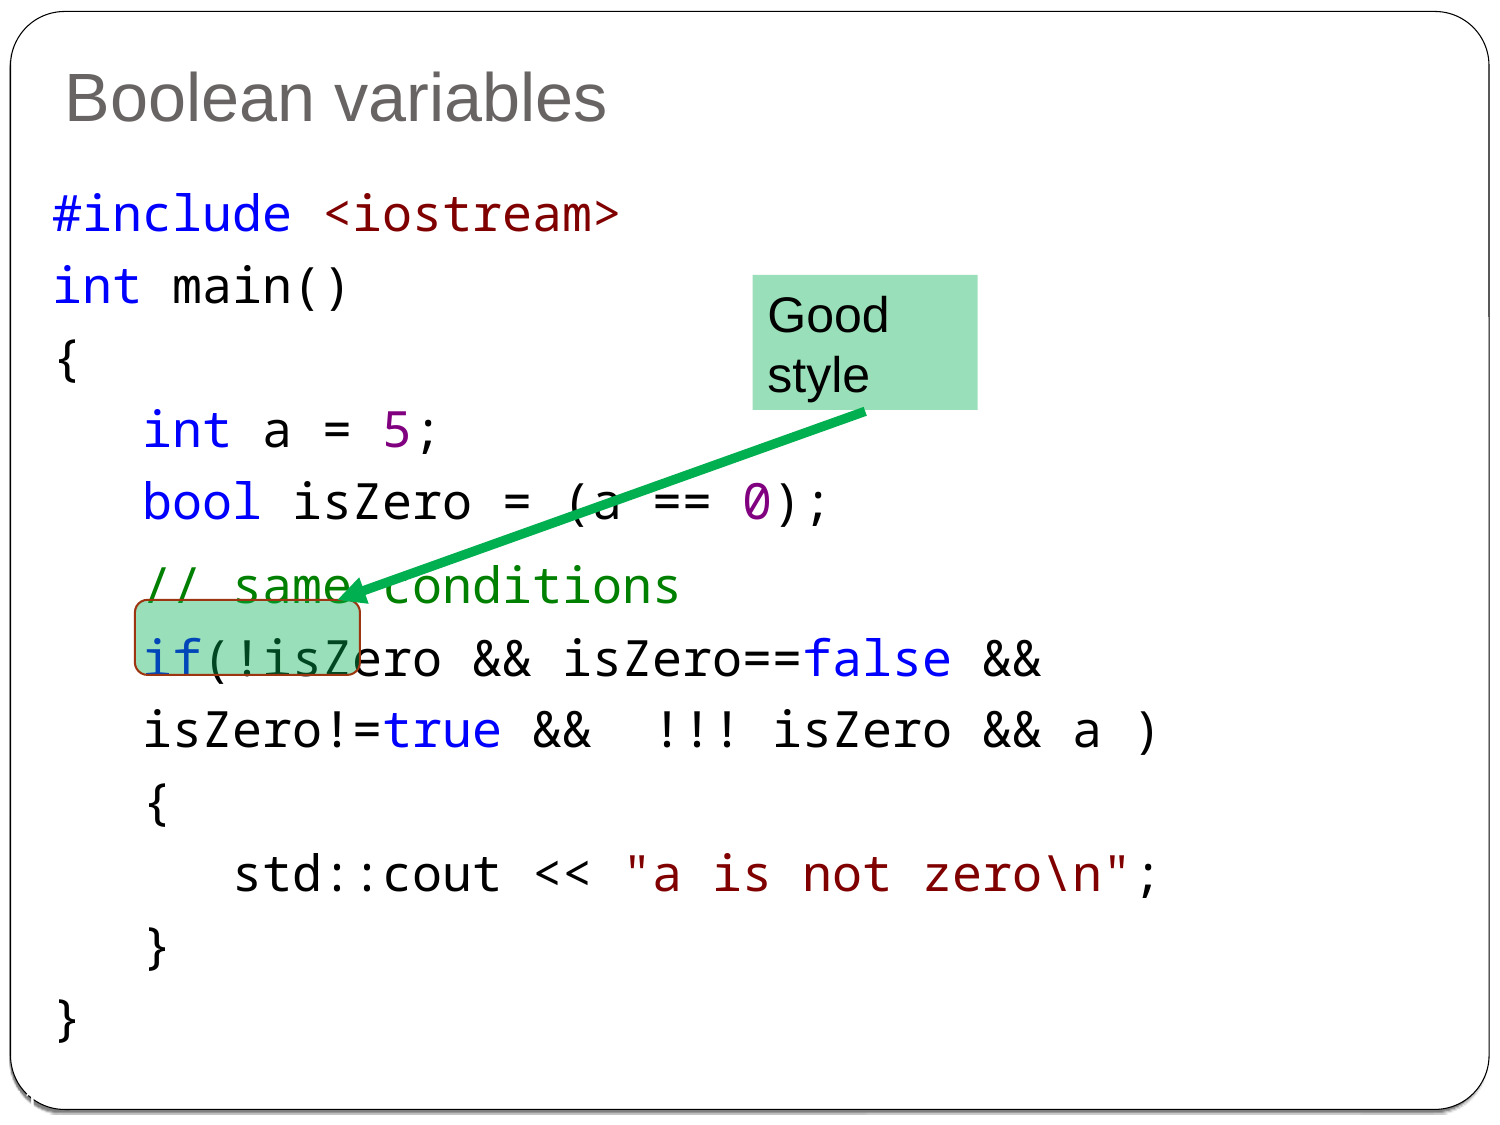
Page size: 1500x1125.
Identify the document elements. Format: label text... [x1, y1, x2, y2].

text_box [134, 599, 360, 675]
slide_number <number> [0, 1074, 50, 1125]
title Boolean variables [50, 45, 1450, 150]
text_box Good style [752, 274, 978, 410]
list #include <iostream> int main() { int a = 5; bool isZero = (a == 0); // same conditions if(!isZero && isZero==false && isZero!=true && !!! isZero && a ) { std::cout << "a is not zero\n"; } } [37, 162, 1463, 1088]
